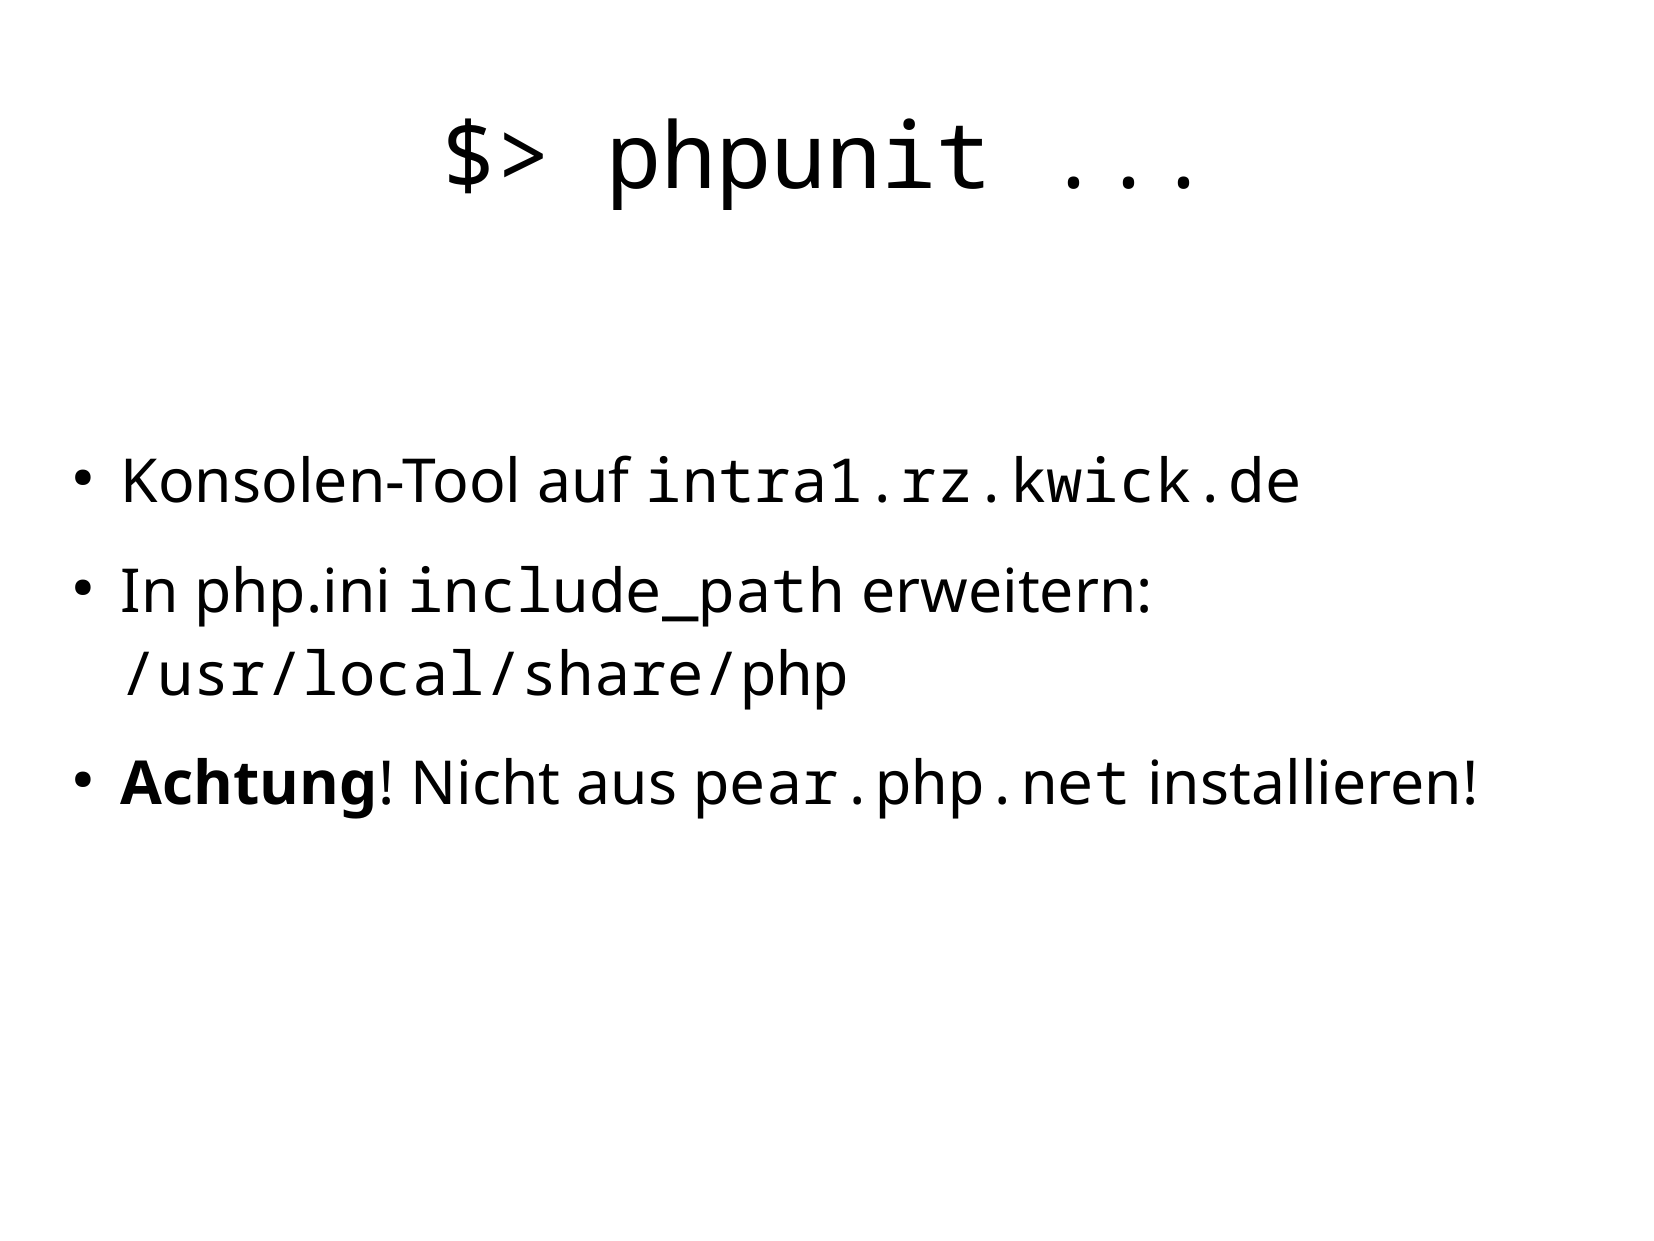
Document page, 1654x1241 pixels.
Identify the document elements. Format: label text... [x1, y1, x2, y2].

list Konsolen-Tool auf intra1.rz.kwick.de In php.ini include_path erweitern: /usr/local/share/php Achtung! Nicht aus pear.php.net installieren! [56, 437, 1598, 827]
title $> phpunit ... [82, 56, 1571, 250]
